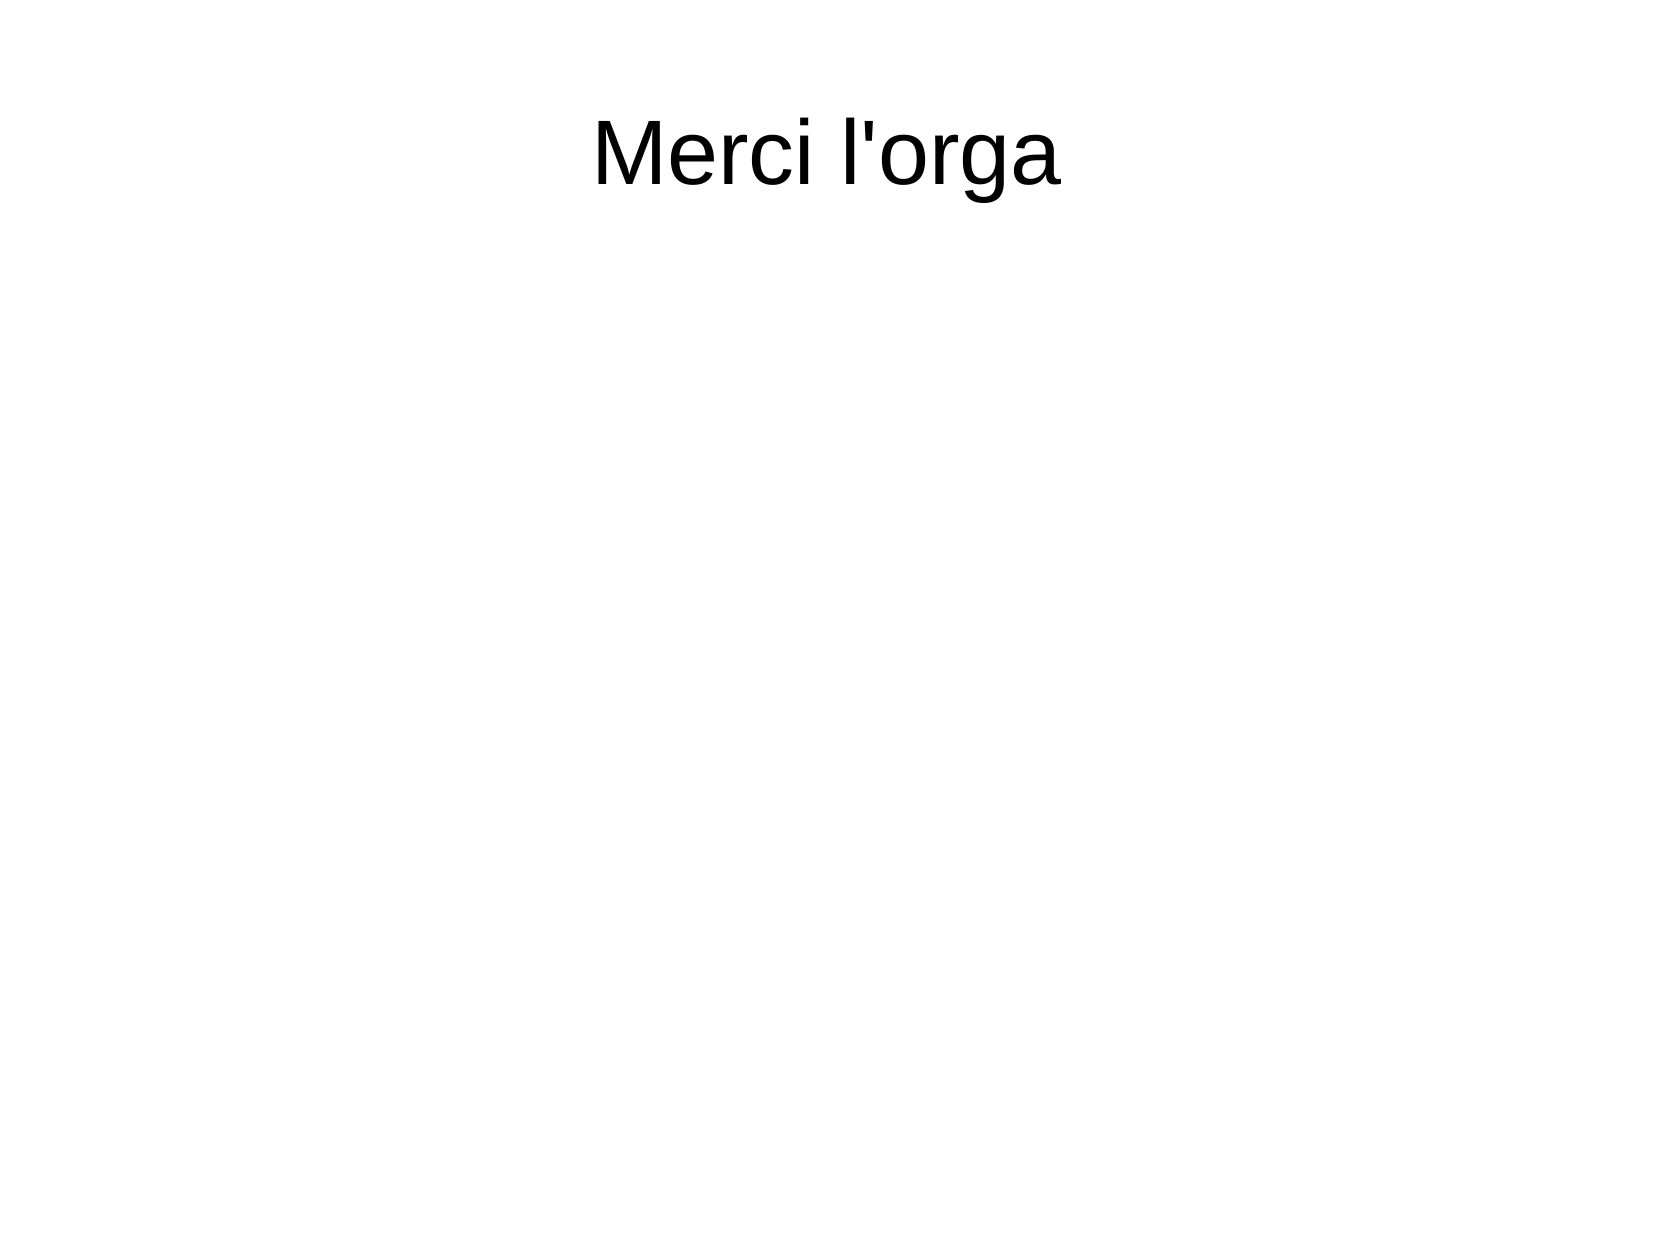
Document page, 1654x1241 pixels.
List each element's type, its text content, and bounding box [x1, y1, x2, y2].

title Merci l'orga [82, 49, 1571, 257]
